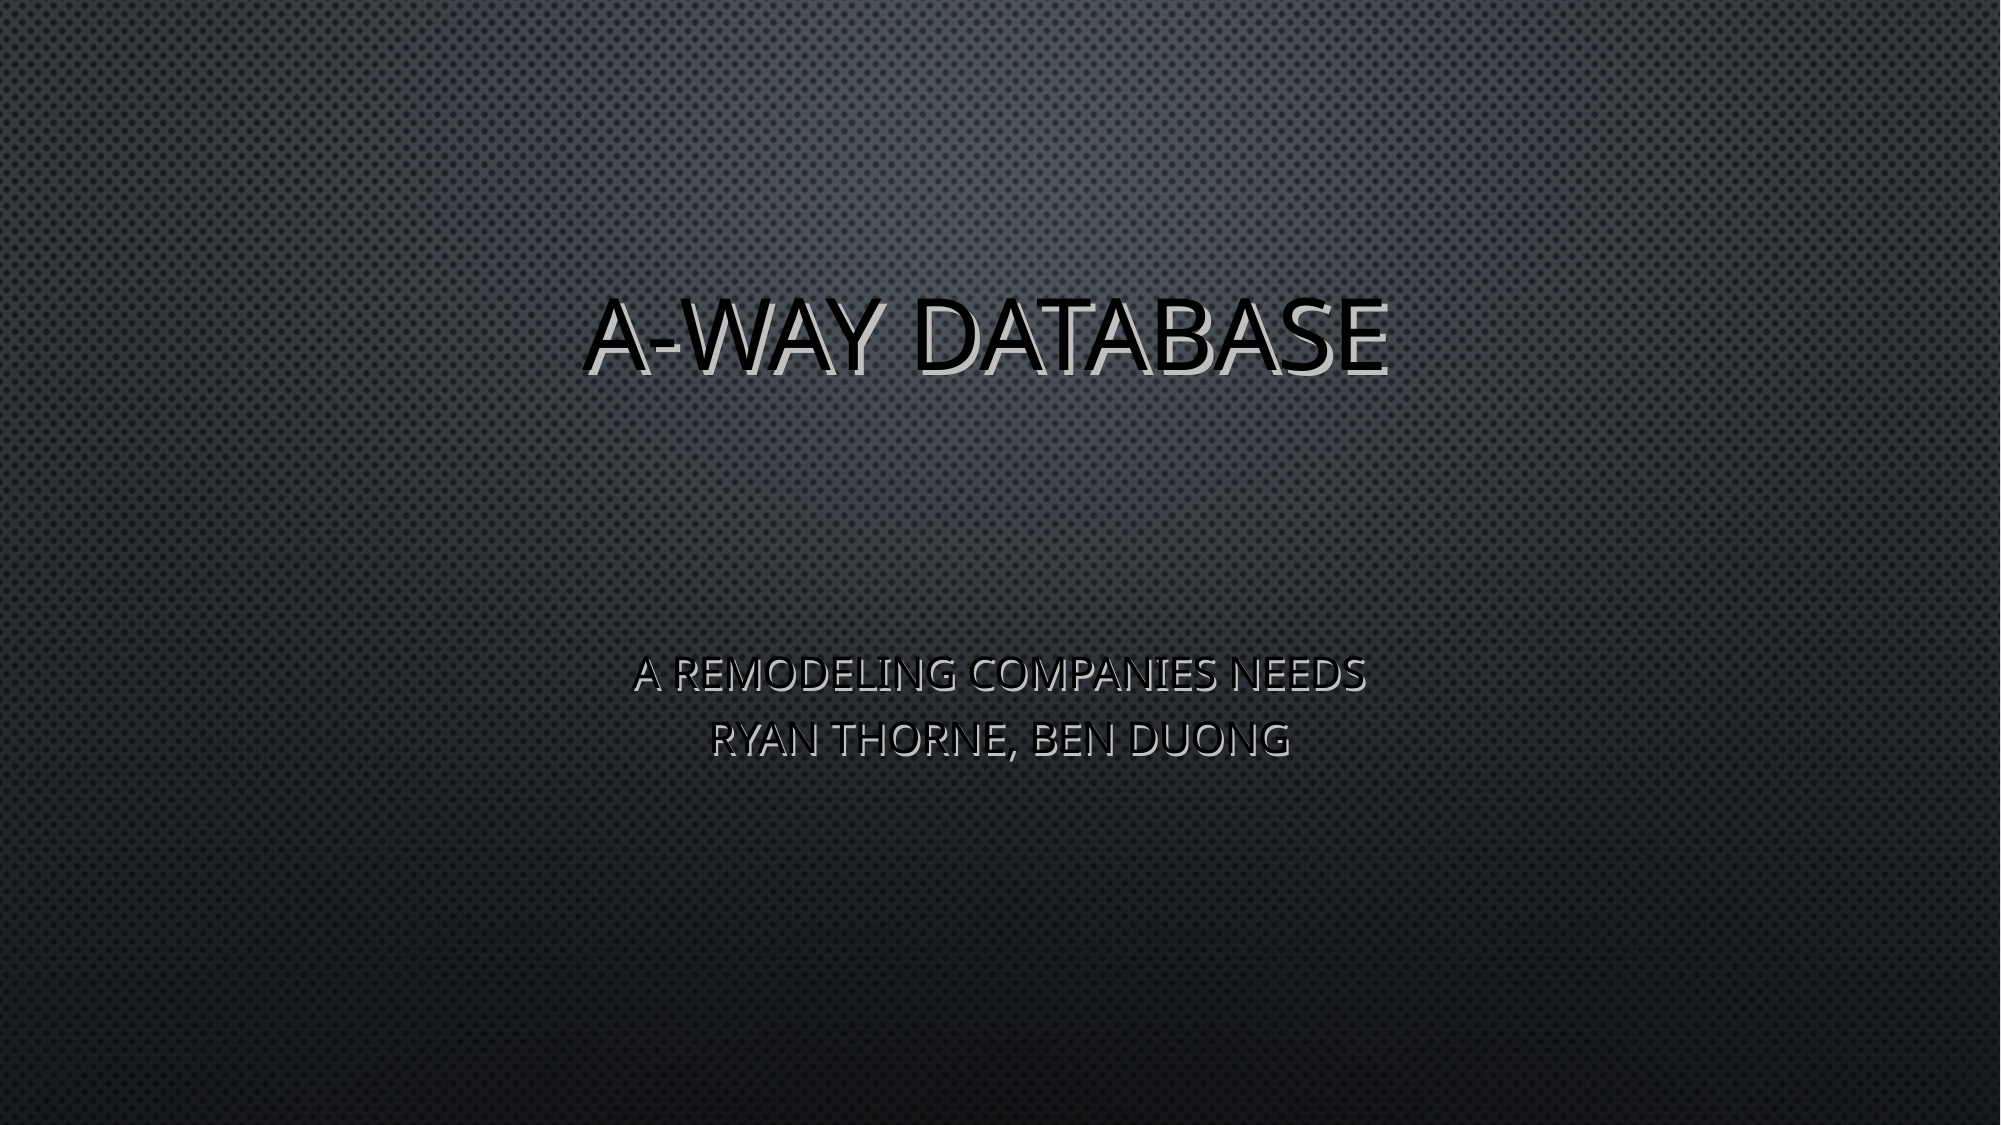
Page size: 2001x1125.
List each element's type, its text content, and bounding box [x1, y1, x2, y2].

title A-Way Database [287, 91, 1711, 398]
subtitle A remodeling companies needs Ryan Thorne, Ben Duong [287, 637, 1711, 951]
